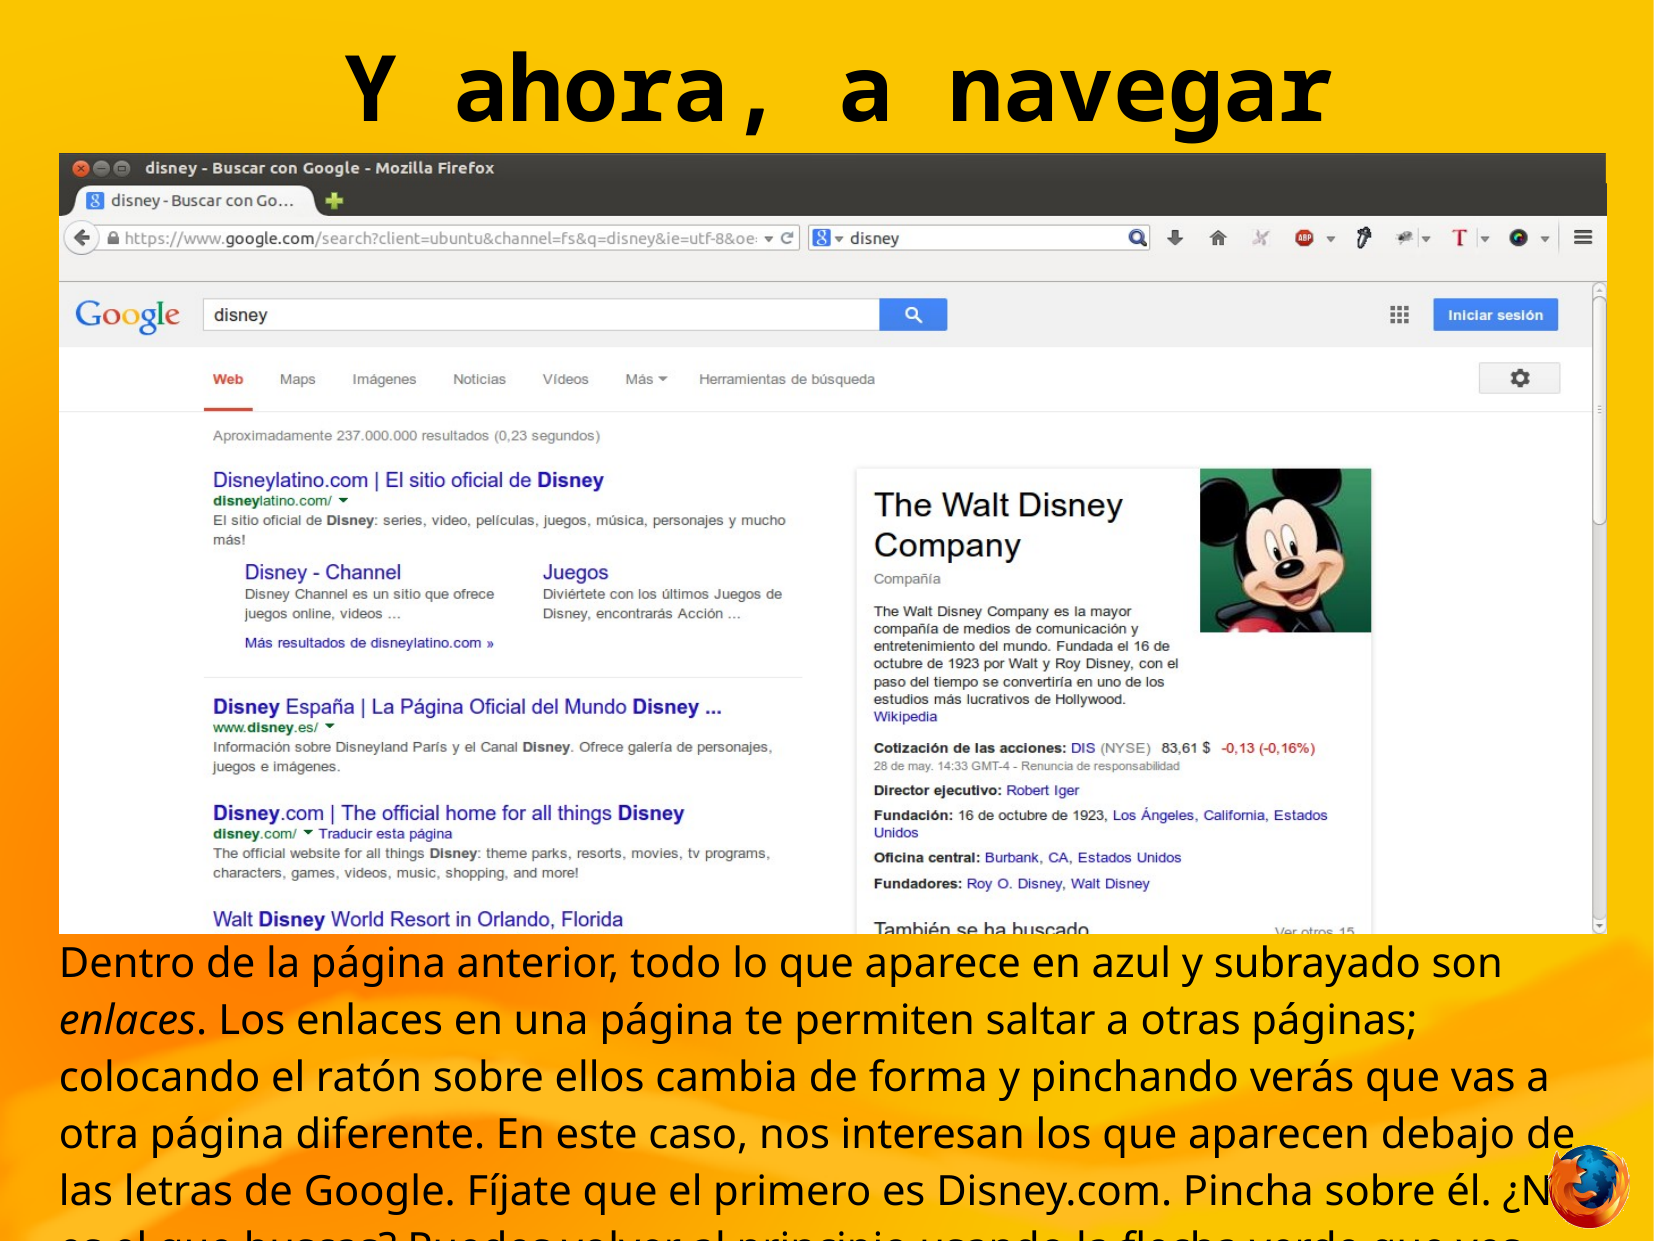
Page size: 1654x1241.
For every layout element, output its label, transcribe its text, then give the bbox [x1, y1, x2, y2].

list Dentro de la página anterior, todo lo que aparece en azul y subrayado son enlaces. Los enlaces en una página te permiten saltar a otras páginas; colocando el ratón sobre ellos cambia de forma y pinchando verás que vas a otra página diferente. En este caso, nos interesan los que aparecen debajo de las letras de Google. Fíjate que el primero es Disney.com. Pincha sobre él. ¿No es el que buscas? Puedes volver al principio usando la flecha verde que ves arriba a la izquierda. [59, 933, 1619, 1205]
picture [415, 1235, 426, 1241]
picture [0, 0, 1654, 1241]
title Y ahora, a navegar [94, 0, 1583, 153]
